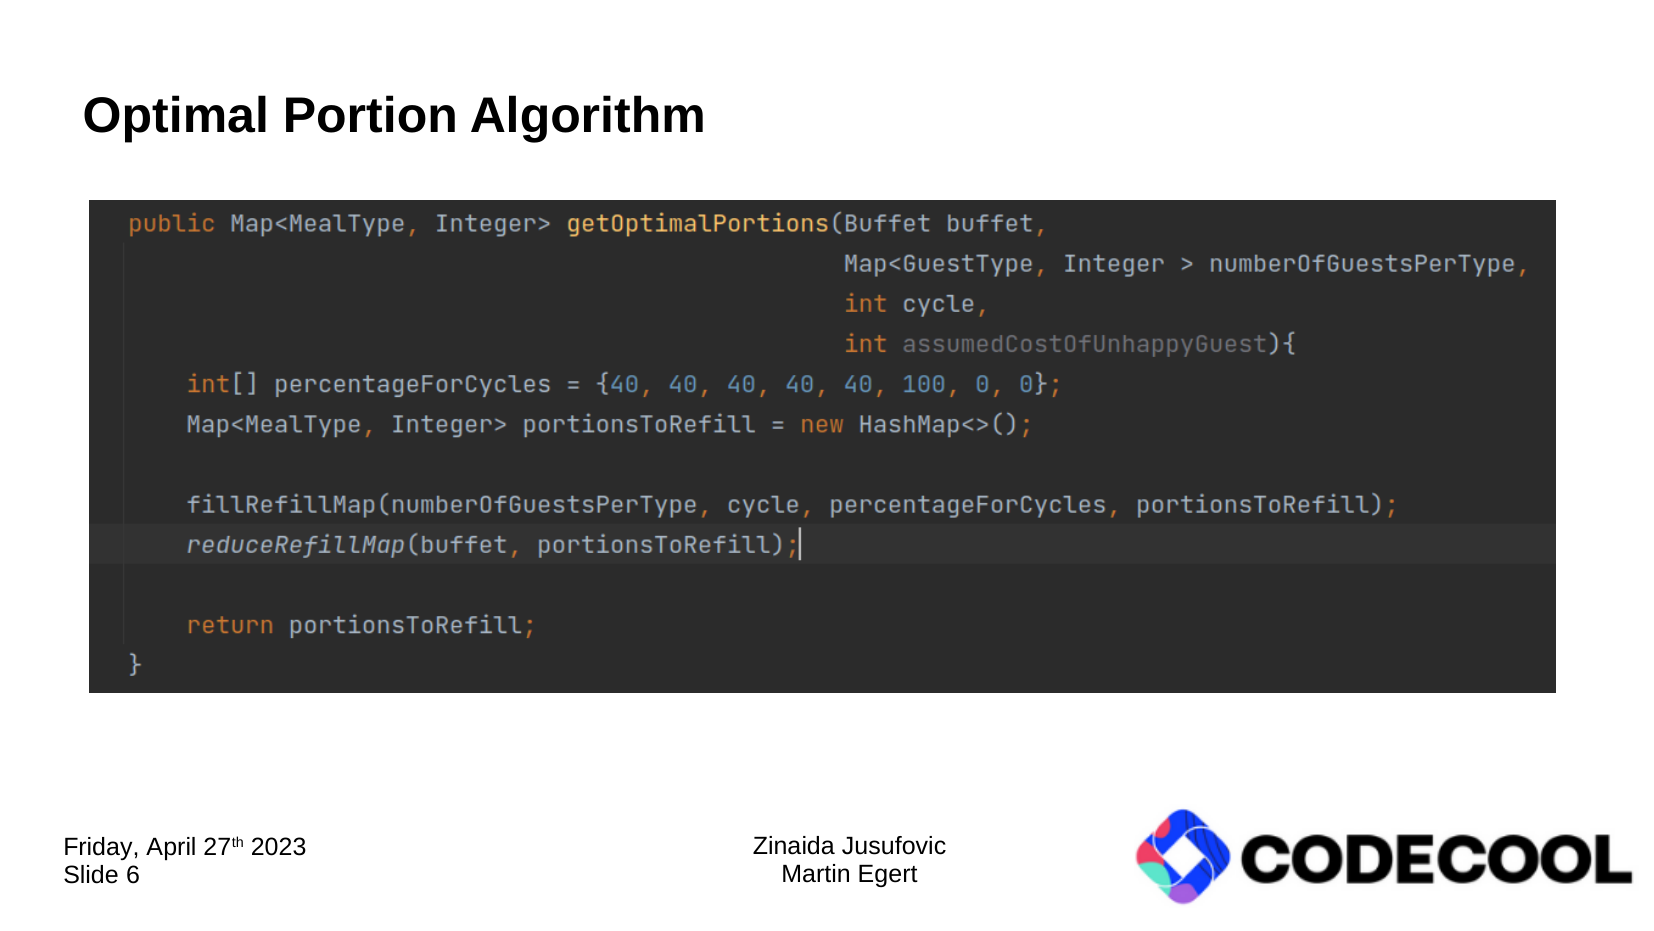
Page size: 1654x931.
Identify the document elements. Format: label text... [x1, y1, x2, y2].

picture [89, 200, 1556, 693]
title Optimal Portion Algorithm [82, 37, 751, 193]
picture [1134, 783, 1654, 931]
text_box Friday, April 27th 2023 Slide <number> [63, 833, 497, 890]
text_box Zinaida Jusufovic Martin Egert [497, 817, 1203, 902]
